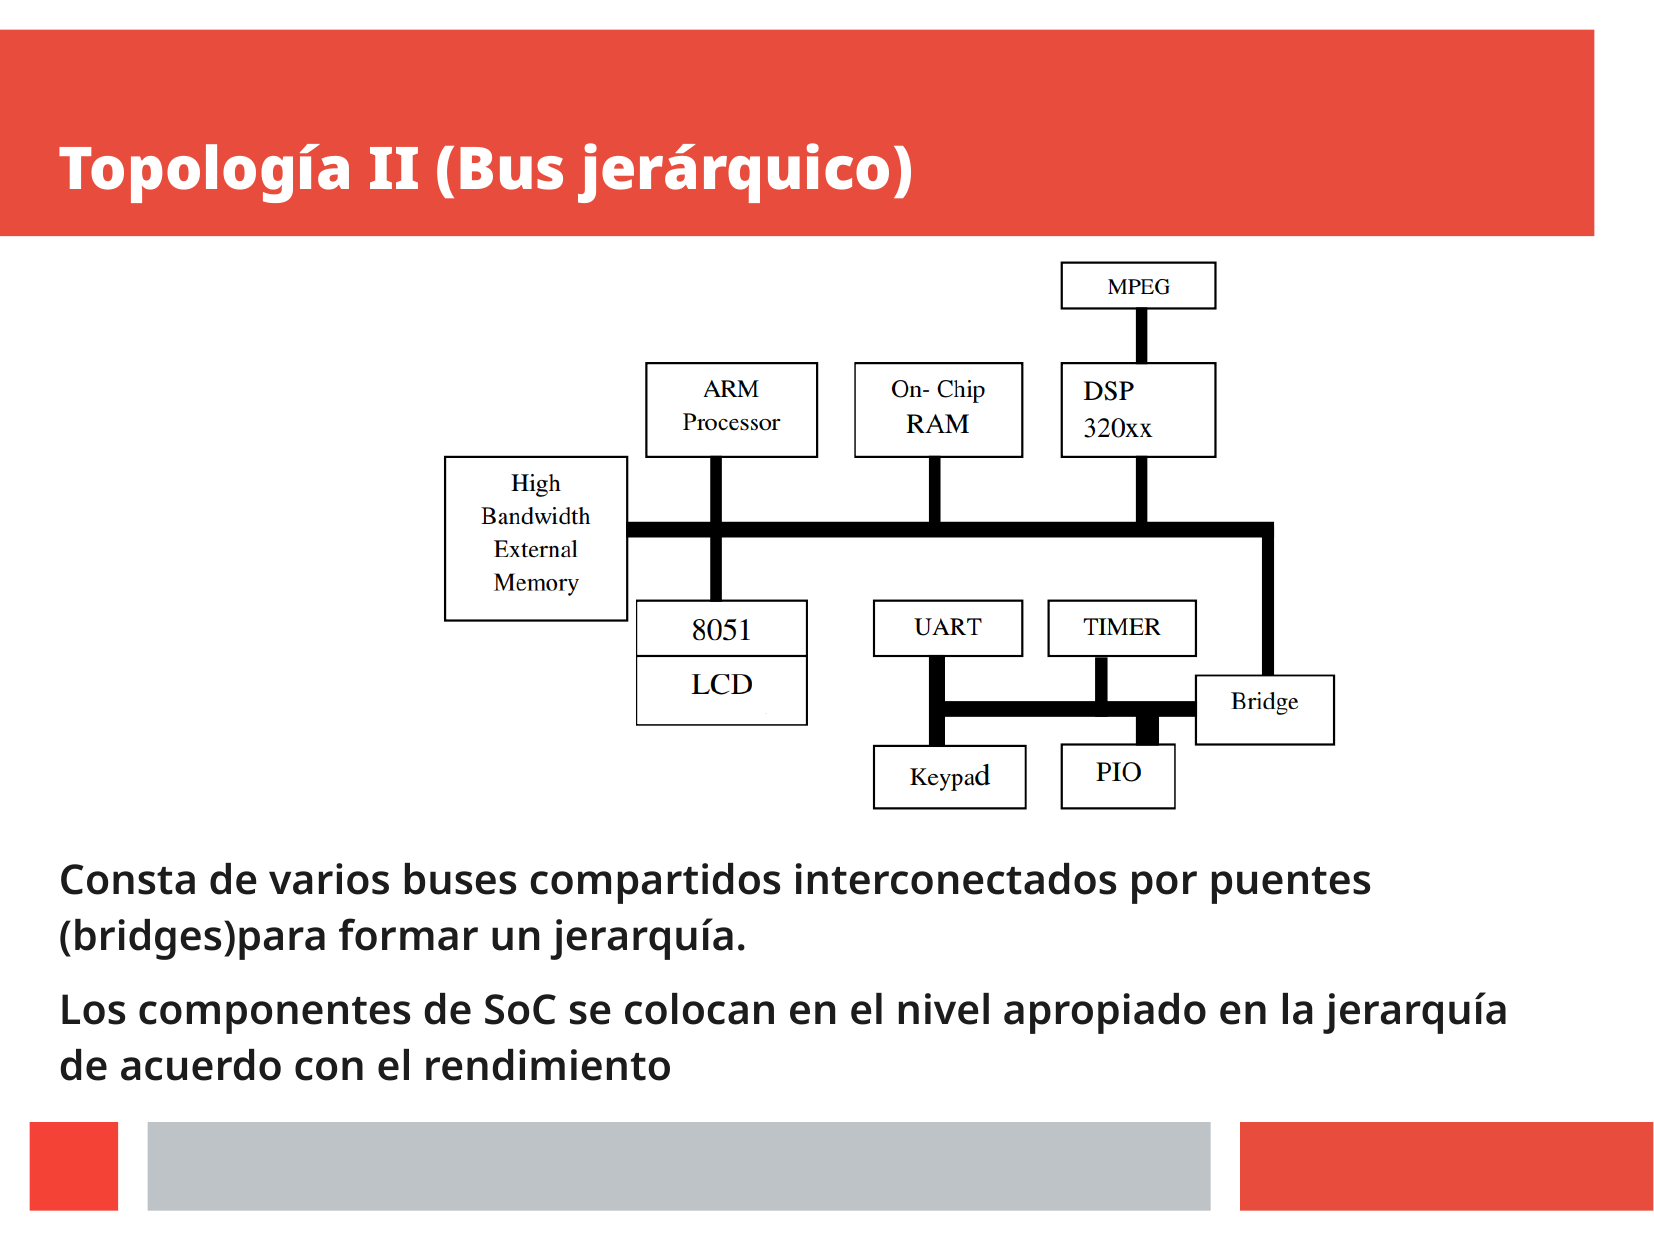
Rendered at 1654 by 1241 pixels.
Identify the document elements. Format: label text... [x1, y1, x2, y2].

list Consta de varios buses compartidos interconectados por puentes (bridges)para formar un jerarquía. Los componentes de SoC se colocan en el nivel apropiado en la jerarquía de acuerdo con el rendimiento [59, 850, 1565, 1093]
picture [401, 252, 1395, 827]
title Topología II (Bus jerárquico) [59, 59, 1595, 207]
